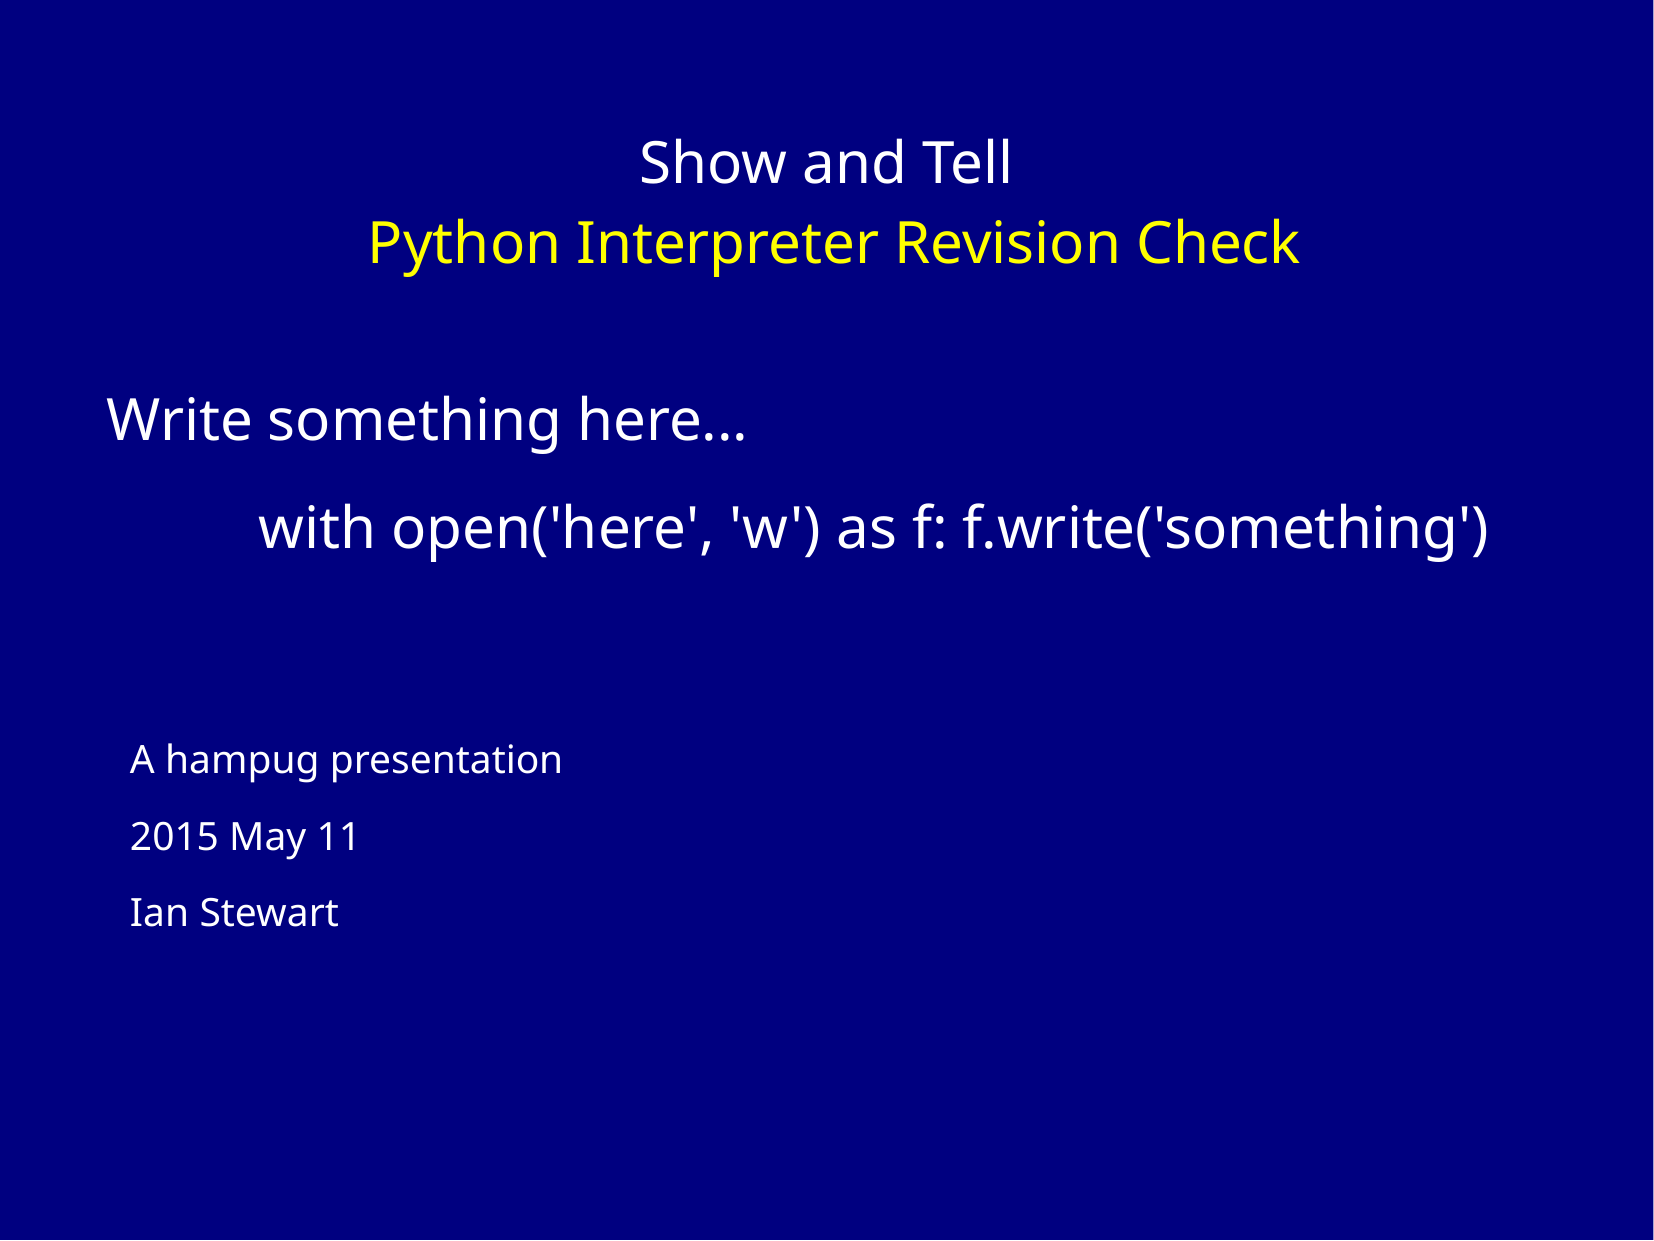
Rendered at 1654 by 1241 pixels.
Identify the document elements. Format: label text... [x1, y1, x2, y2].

title Show and Tell Python Interpreter Revision Check [82, 94, 1571, 308]
list Write something here... with open('here', 'w') as f: f.write('something') [106, 377, 1548, 591]
list A hampug presentation 2015 May 11 Ian Stewart https://github.com/HamPUG [129, 732, 1571, 1016]
